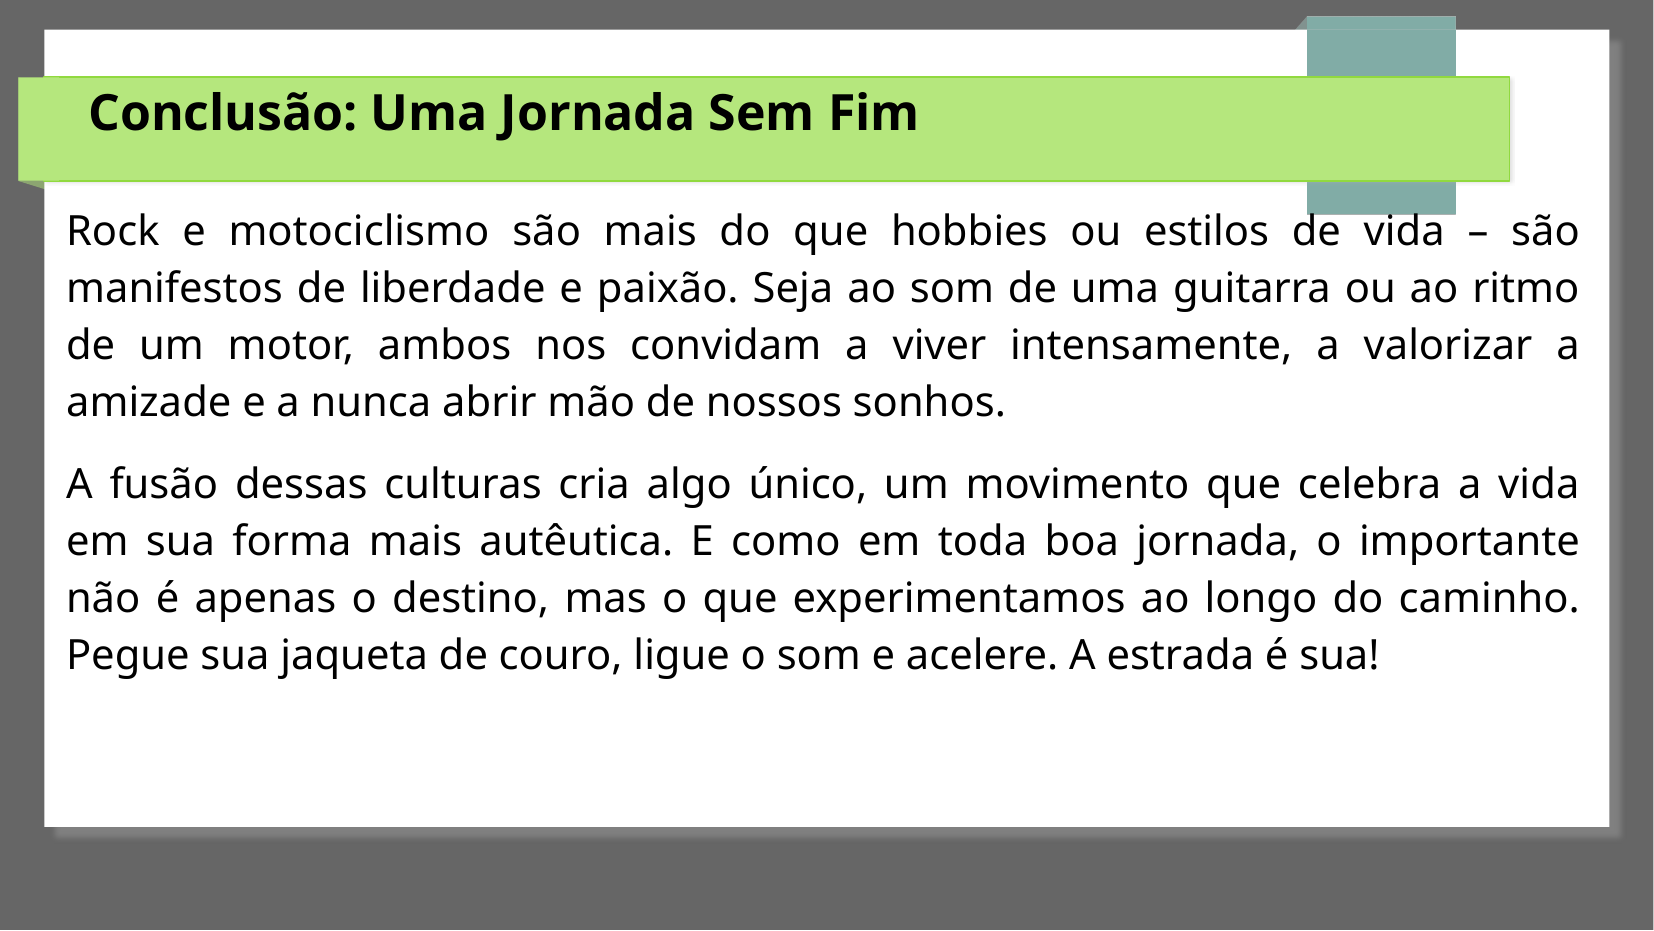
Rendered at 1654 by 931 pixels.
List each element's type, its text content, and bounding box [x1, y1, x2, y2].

title Conclusão: Uma Jornada Sem Fim [88, 73, 1506, 178]
text_box Rock e motociclismo são mais do que hobbies ou estilos de vida – são manifestos de liberdade e paixão. Seja ao som de uma guitarra ou ao ritmo de um motor, ambos nos convidam a viver intensamente, a valorizar a amizade e a nunca abrir mão de nossos sonhos. A fusão dessas culturas cria algo único, um movimento que celebra a vida em sua forma mais autêutica. E como em toda boa jornada, o importante não é apenas o destino, mas o que experimentamos ao longo do caminho. Pegue sua jaqueta de couro, ligue o som e acelere. A estrada é sua! [51, 193, 1596, 827]
